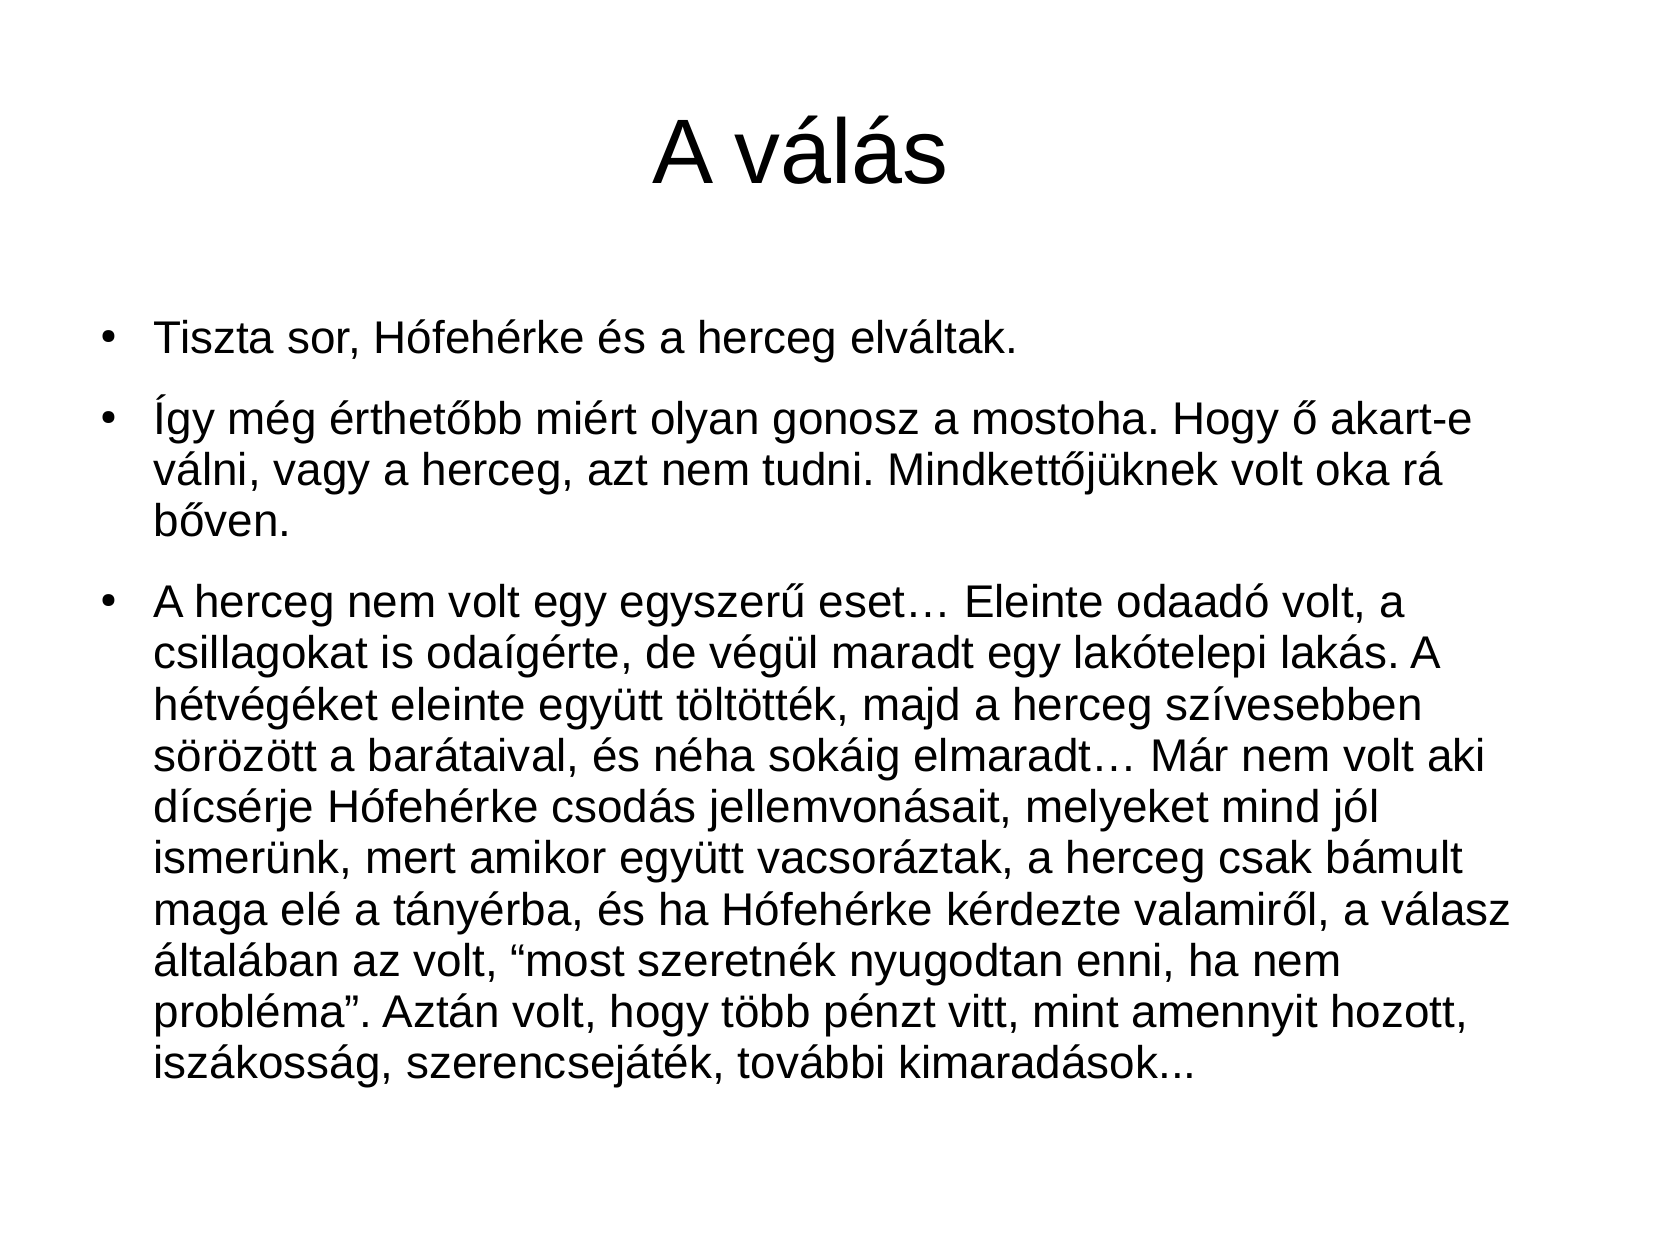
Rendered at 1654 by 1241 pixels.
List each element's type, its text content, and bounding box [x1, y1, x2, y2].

title A válás [56, 47, 1546, 255]
list Tiszta sor, Hófehérke és a herceg elváltak. Így még érthetőbb miért olyan gonosz a mostoha. Hogy ő akart-e válni, vagy a herceg, azt nem tudni. Mindkettőjüknek volt oka rá bőven. A herceg nem volt egy egyszerű eset… Eleinte odaadó volt, a csillagokat is odaígérte, de végül maradt egy lakótelepi lakás. A hétvégéket eleinte együtt töltötték, majd a herceg szívesebben sörözött a barátaival, és néha sokáig elmaradt… Már nem volt aki dícsérje Hófehérke csodás jellemvonásait, melyeket mind jól ismerünk, mert amikor együtt vacsoráztak, a herceg csak bámult maga elé a tányérba, és ha Hófehérke kérdezte valamiről, a válasz általában az volt, “most szeretnék nyugodtan enni, ha nem probléma”. Aztán volt, hogy több pénzt vitt, mint amennyit hozott, iszákosság, szerencsejáték, további kimaradások... [82, 231, 1571, 1186]
